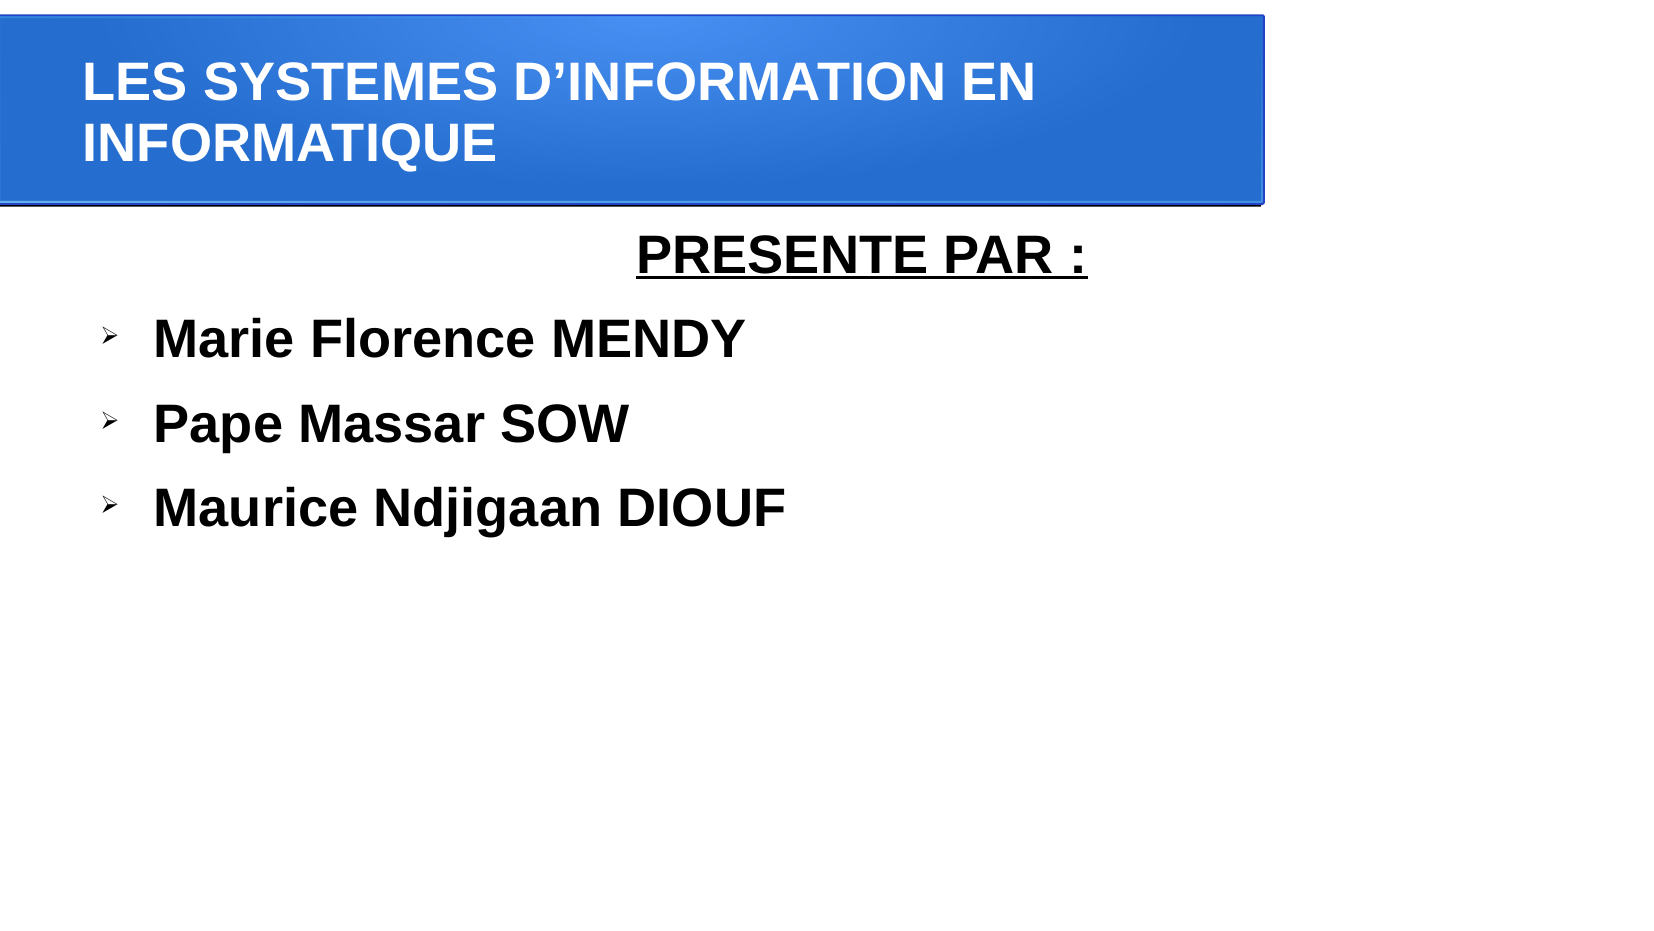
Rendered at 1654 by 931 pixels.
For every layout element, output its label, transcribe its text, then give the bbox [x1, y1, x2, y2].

list PRESENTE PAR : Marie Florence MENDY Pape Massar SOW Maurice Ndjigaan DIOUF [82, 224, 1571, 764]
title LES SYSTEMES D’INFORMATION EN INFORMATIQUE [82, 35, 1235, 189]
